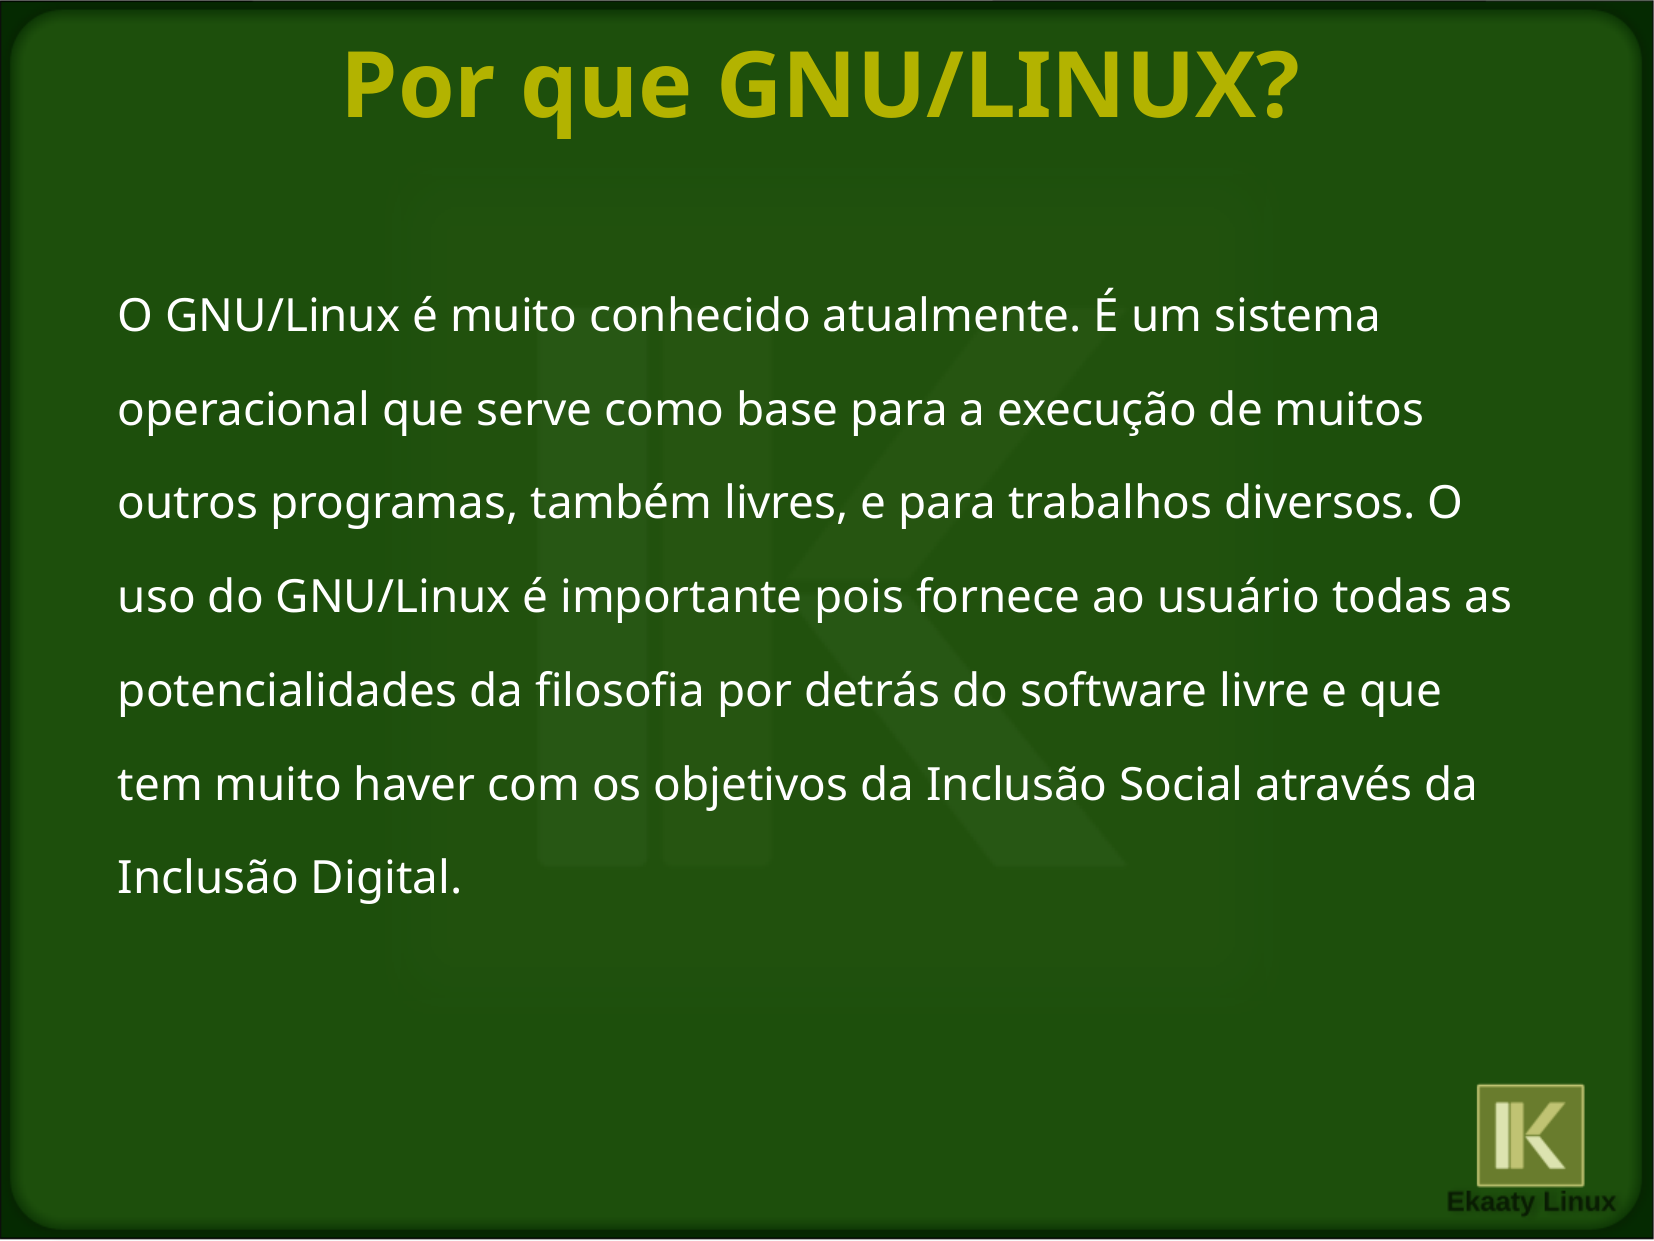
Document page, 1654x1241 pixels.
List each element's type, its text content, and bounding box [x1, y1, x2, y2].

title Por que GNU/LINUX? [77, 16, 1566, 148]
picture [0, 0, 1654, 1241]
text_box O GNU/Linux é muito conhecido atualmente. É um sistema operacional que serve como base para a execução de muitos outros programas, também livres, e para trabalhos diversos. O uso do GNU/Linux é importante pois fornece ao usuário todas as potencialidades da filosofia por detrás do software livre e que tem muito haver com os objetivos da Inclusão Social através da Inclusão Digital. [103, 243, 1529, 822]
